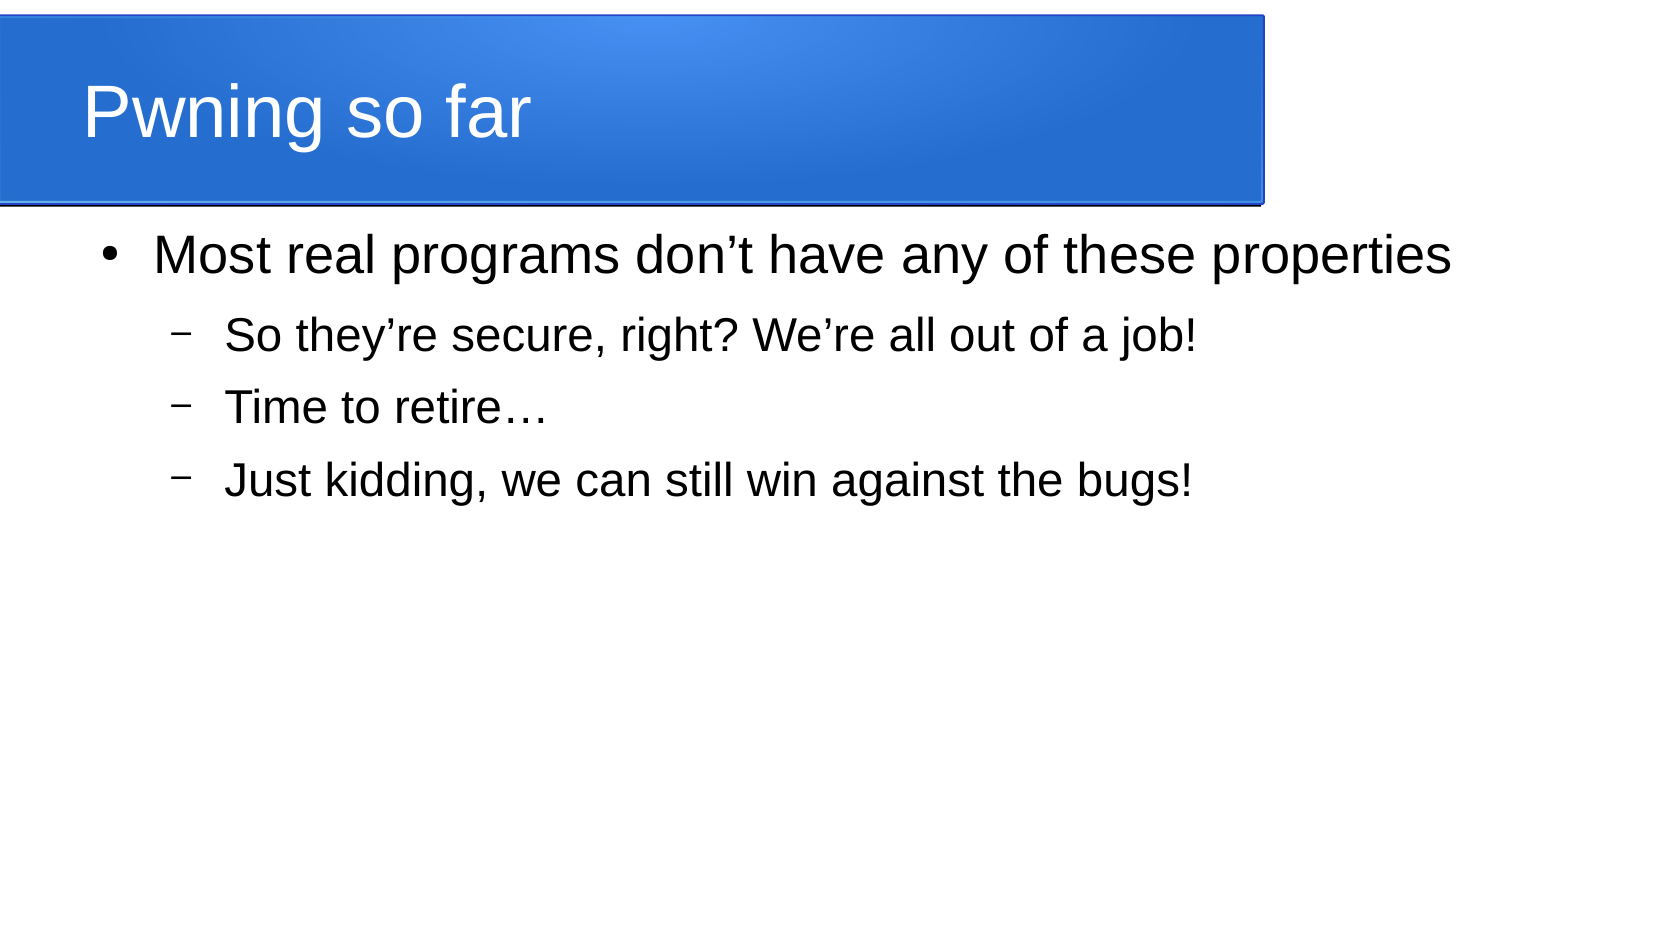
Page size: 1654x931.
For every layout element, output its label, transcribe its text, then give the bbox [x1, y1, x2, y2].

list Most real programs don’t have any of these properties So they’re secure, right? We’re all out of a job! Time to retire… Just kidding, we can still win against the bugs! [82, 224, 1571, 764]
title Pwning so far [82, 35, 1235, 189]
